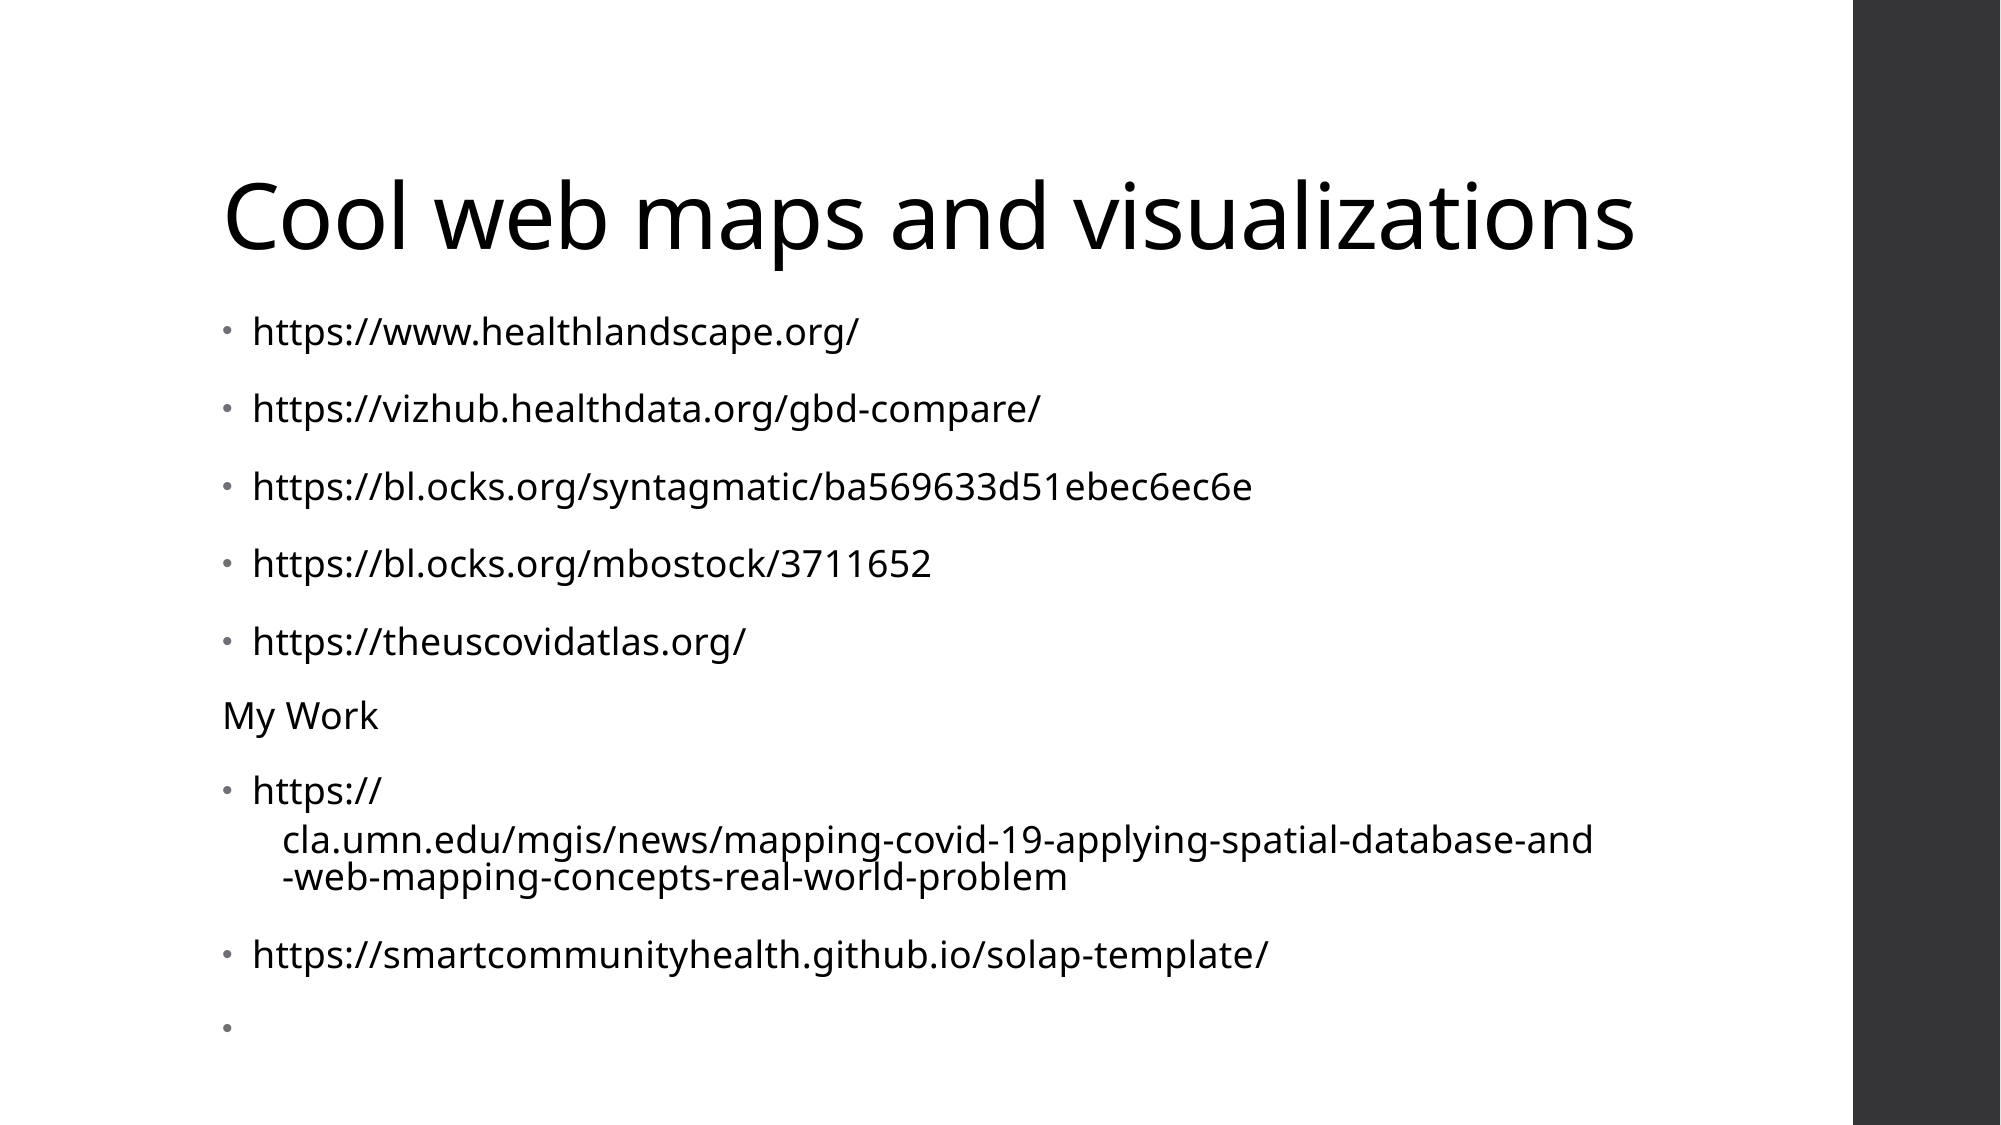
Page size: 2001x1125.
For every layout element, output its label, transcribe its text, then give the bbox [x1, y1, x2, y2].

title Cool web maps and visualizations [206, 60, 1797, 278]
list https://www.healthlandscape.org/ https://vizhub.healthdata.org/gbd-compare/ https://bl.ocks.org/syntagmatic/ba569633d51ebec6ec6e https://bl.ocks.org/mbostock/3711652 https://theuscovidatlas.org/ My Work https://cla.umn.edu/mgis/news/mapping-covid-19-applying-spatial-database-and-web-mapping-concepts-real-world-problem https://smartcommunityhealth.github.io/solap-template/ [206, 299, 1617, 1014]
